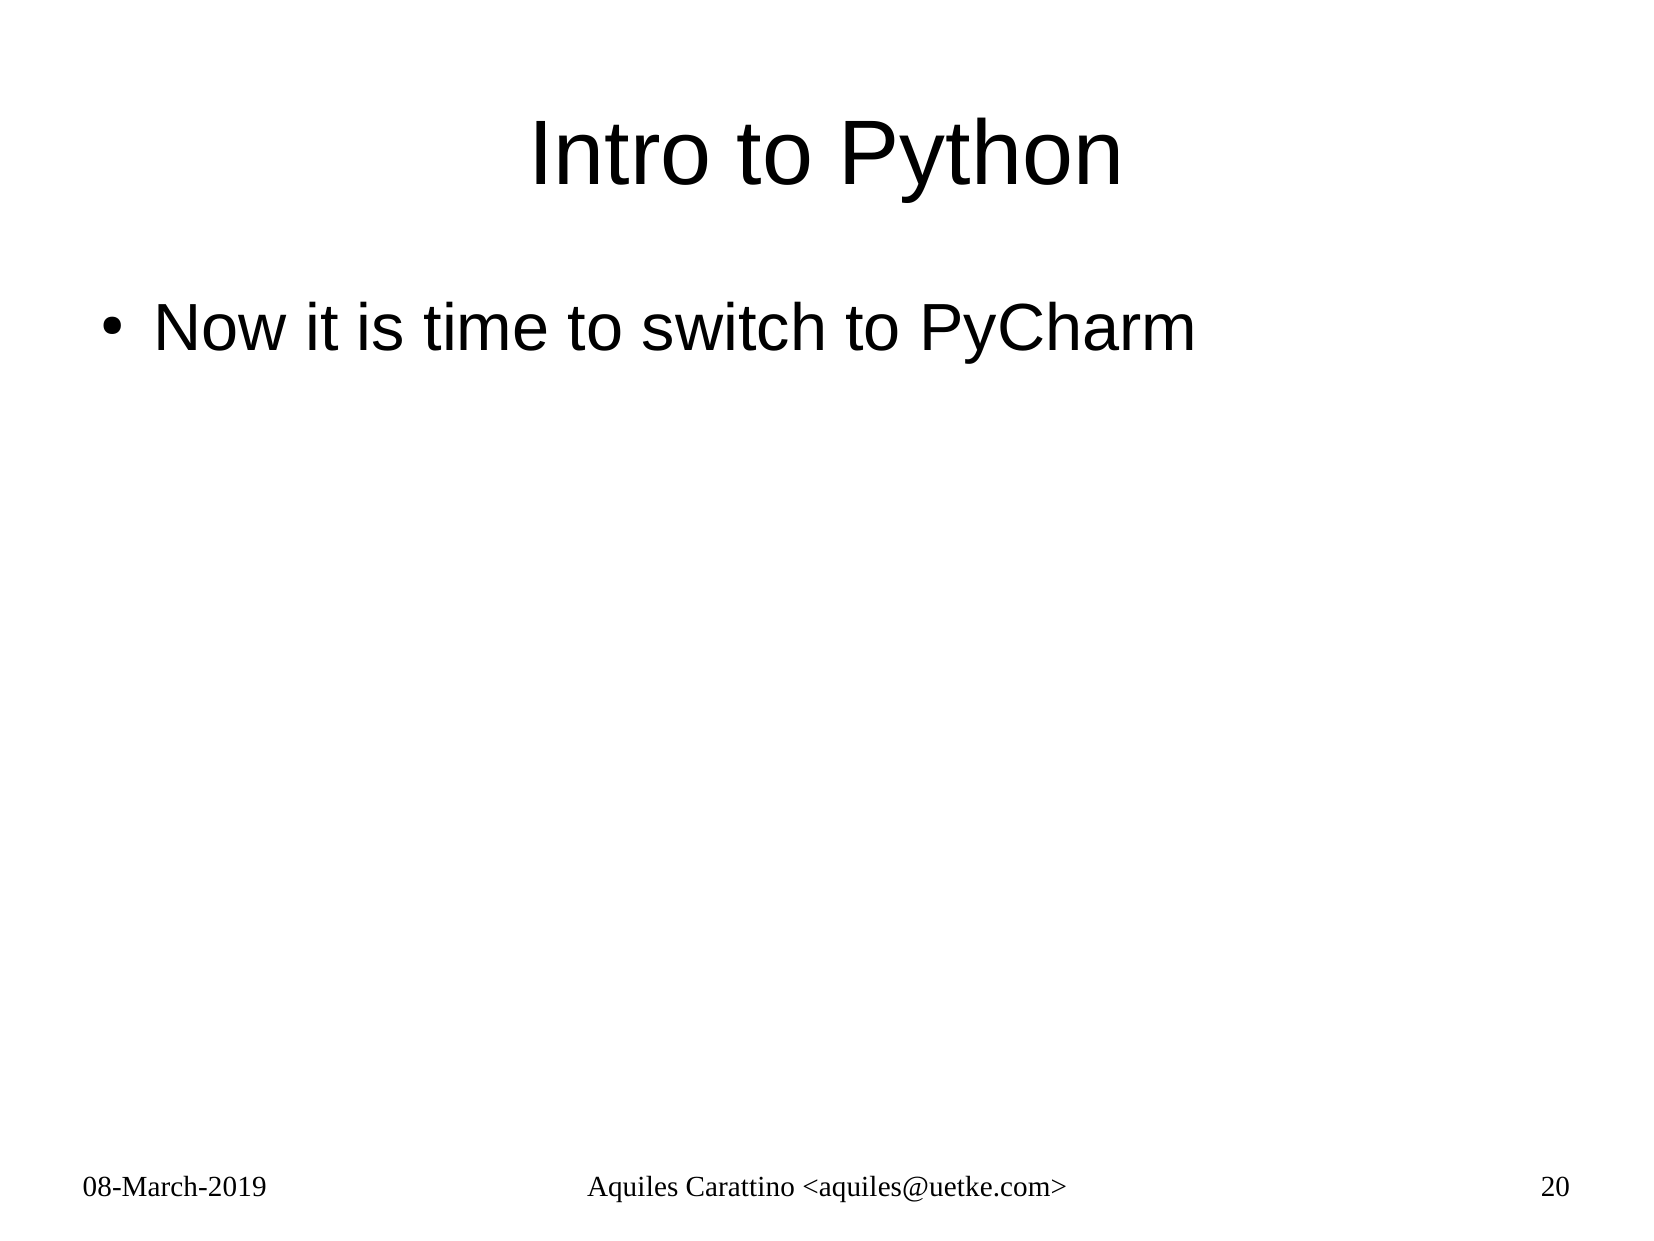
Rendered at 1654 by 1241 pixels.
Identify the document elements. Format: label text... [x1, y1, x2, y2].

list Now it is time to switch to PyCharm [82, 290, 1571, 1010]
title Intro to Python [82, 49, 1571, 257]
